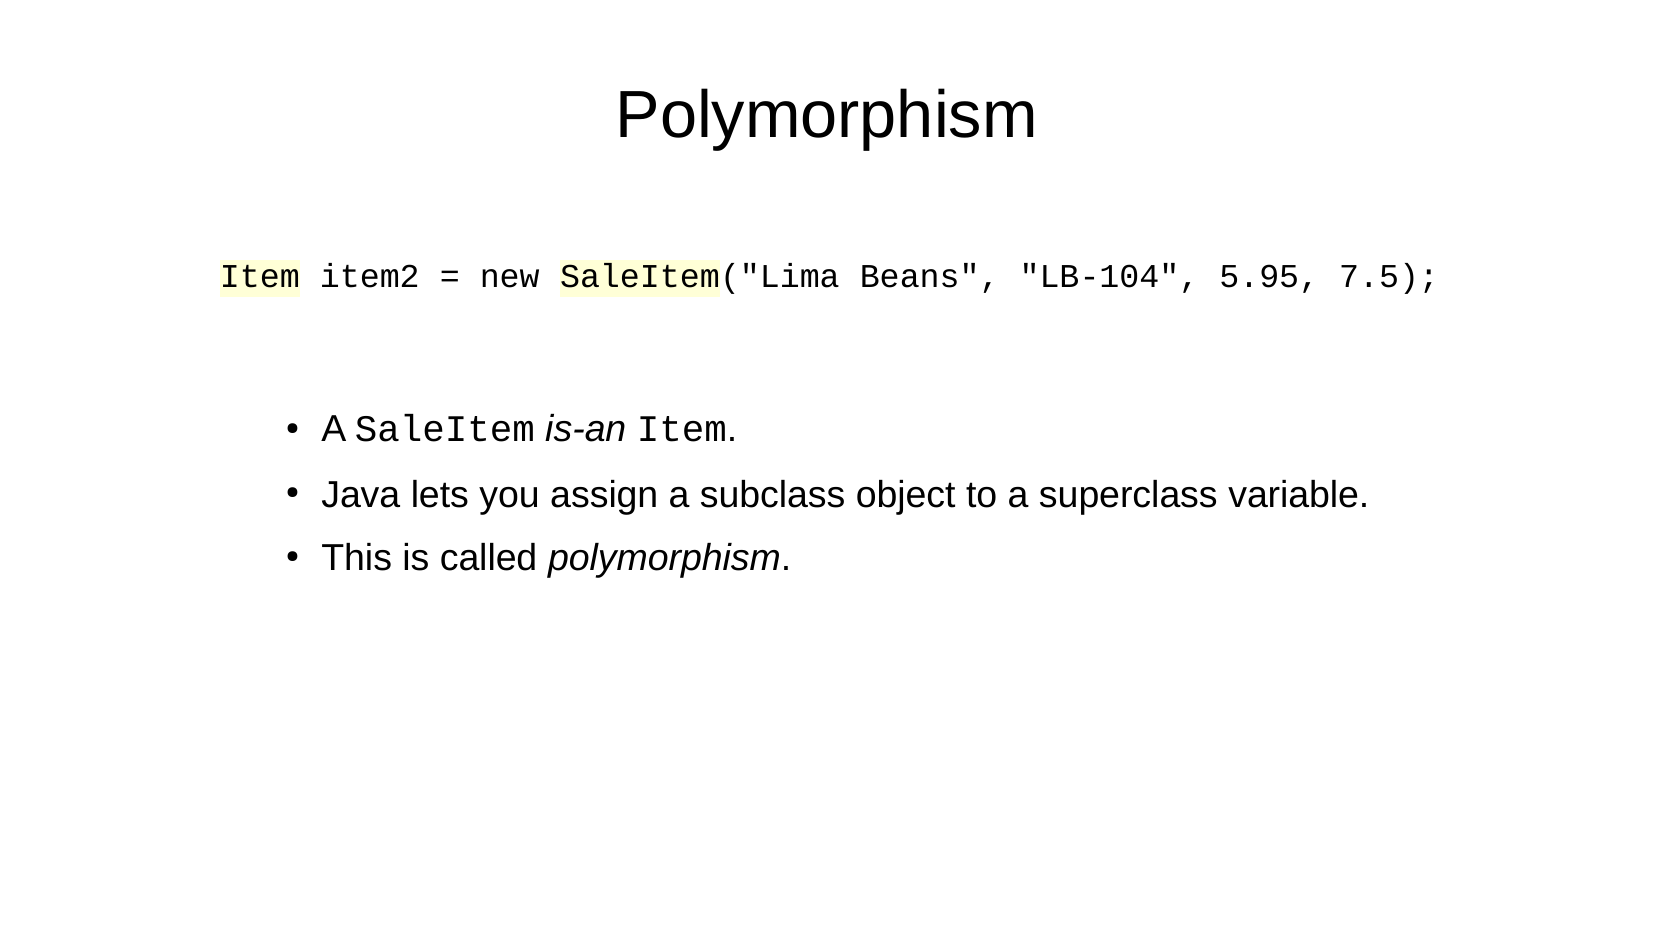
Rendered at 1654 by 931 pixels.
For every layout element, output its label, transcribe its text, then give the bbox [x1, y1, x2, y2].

text_box Item item2 = new SaleItem("Lima Beans", "LB-104", 5.95, 7.5); [205, 246, 1592, 305]
title Polymorphism [82, 37, 1571, 193]
text_box A SaleItem is-an Item. Java lets you assign a subclass object to a superclass variable. This is called polymorphism. [271, 377, 1385, 586]
